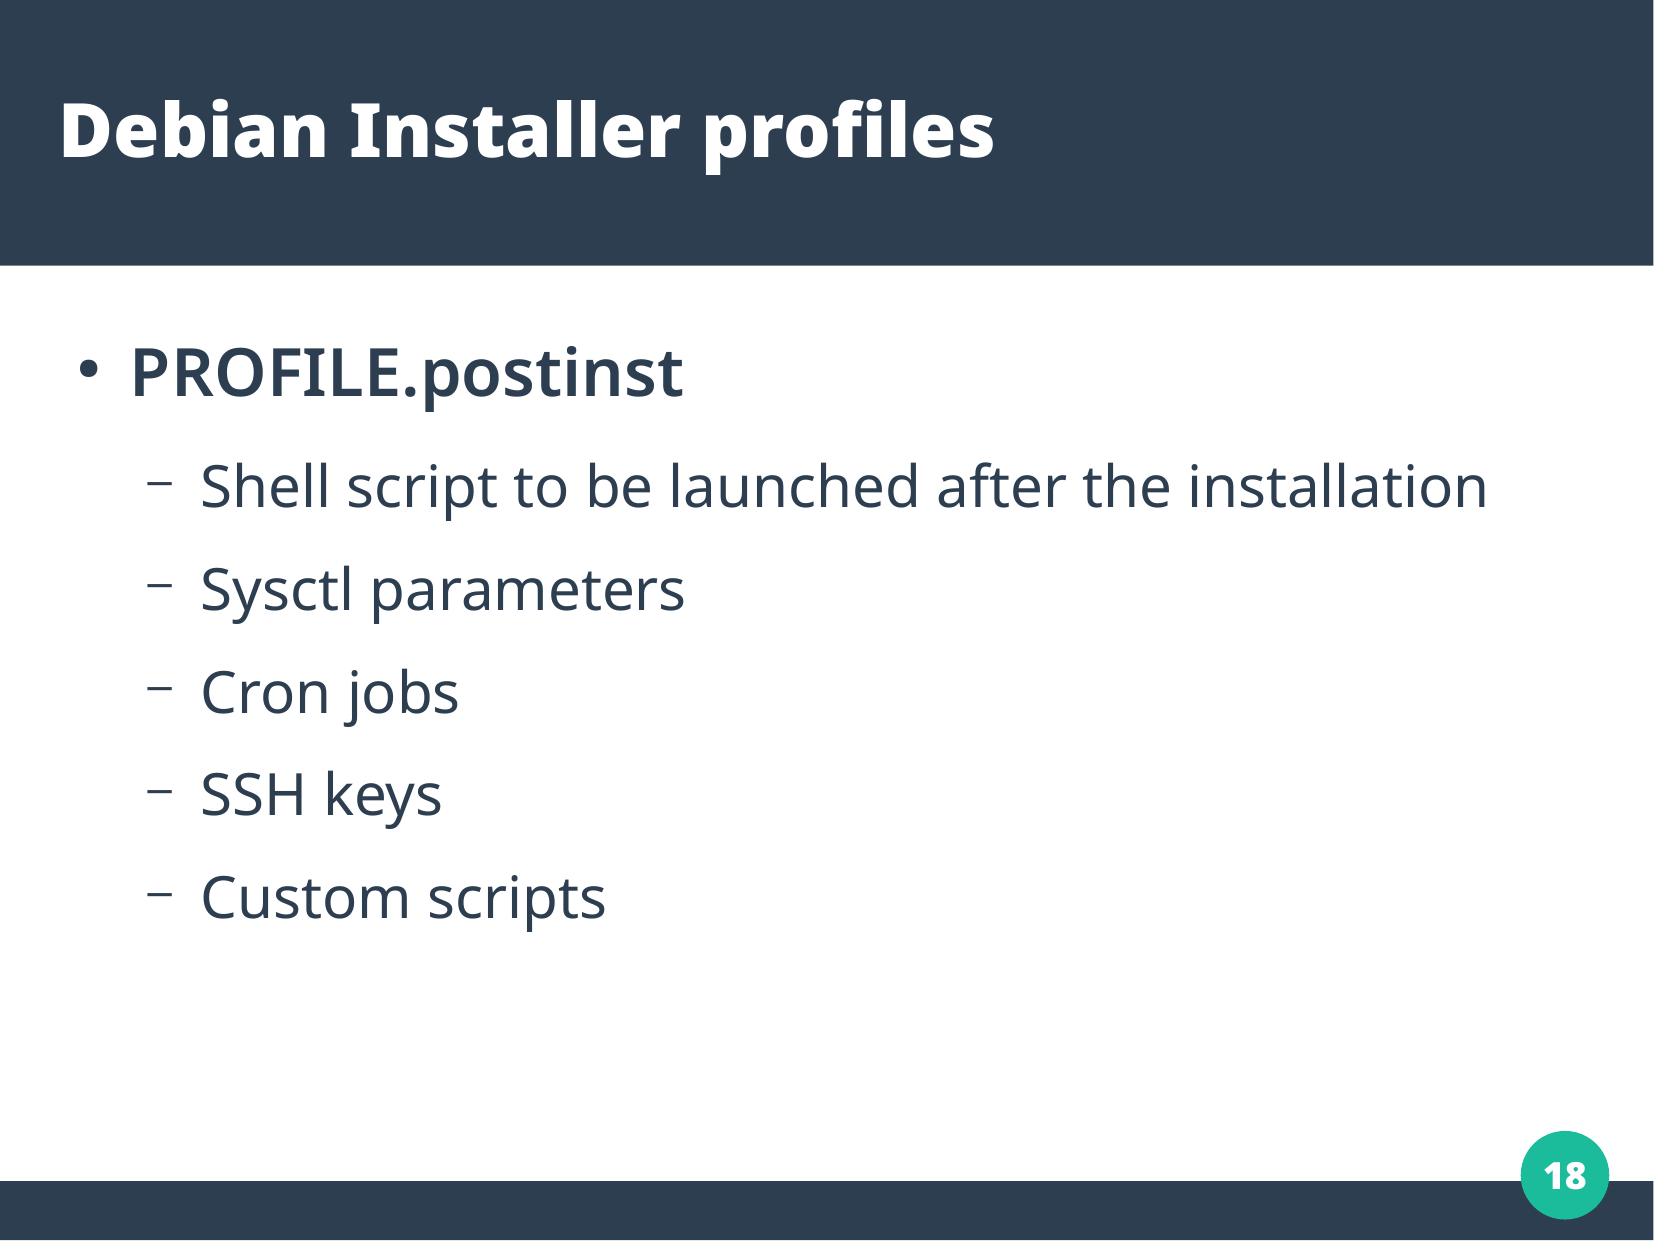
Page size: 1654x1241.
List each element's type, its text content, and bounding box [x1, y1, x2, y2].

title Debian Installer profiles [59, 49, 1595, 207]
list PROFILE.postinst Shell script to be launched after the installation Sysctl parameters Cron jobs SSH keys Custom scripts [59, 324, 1595, 1152]
